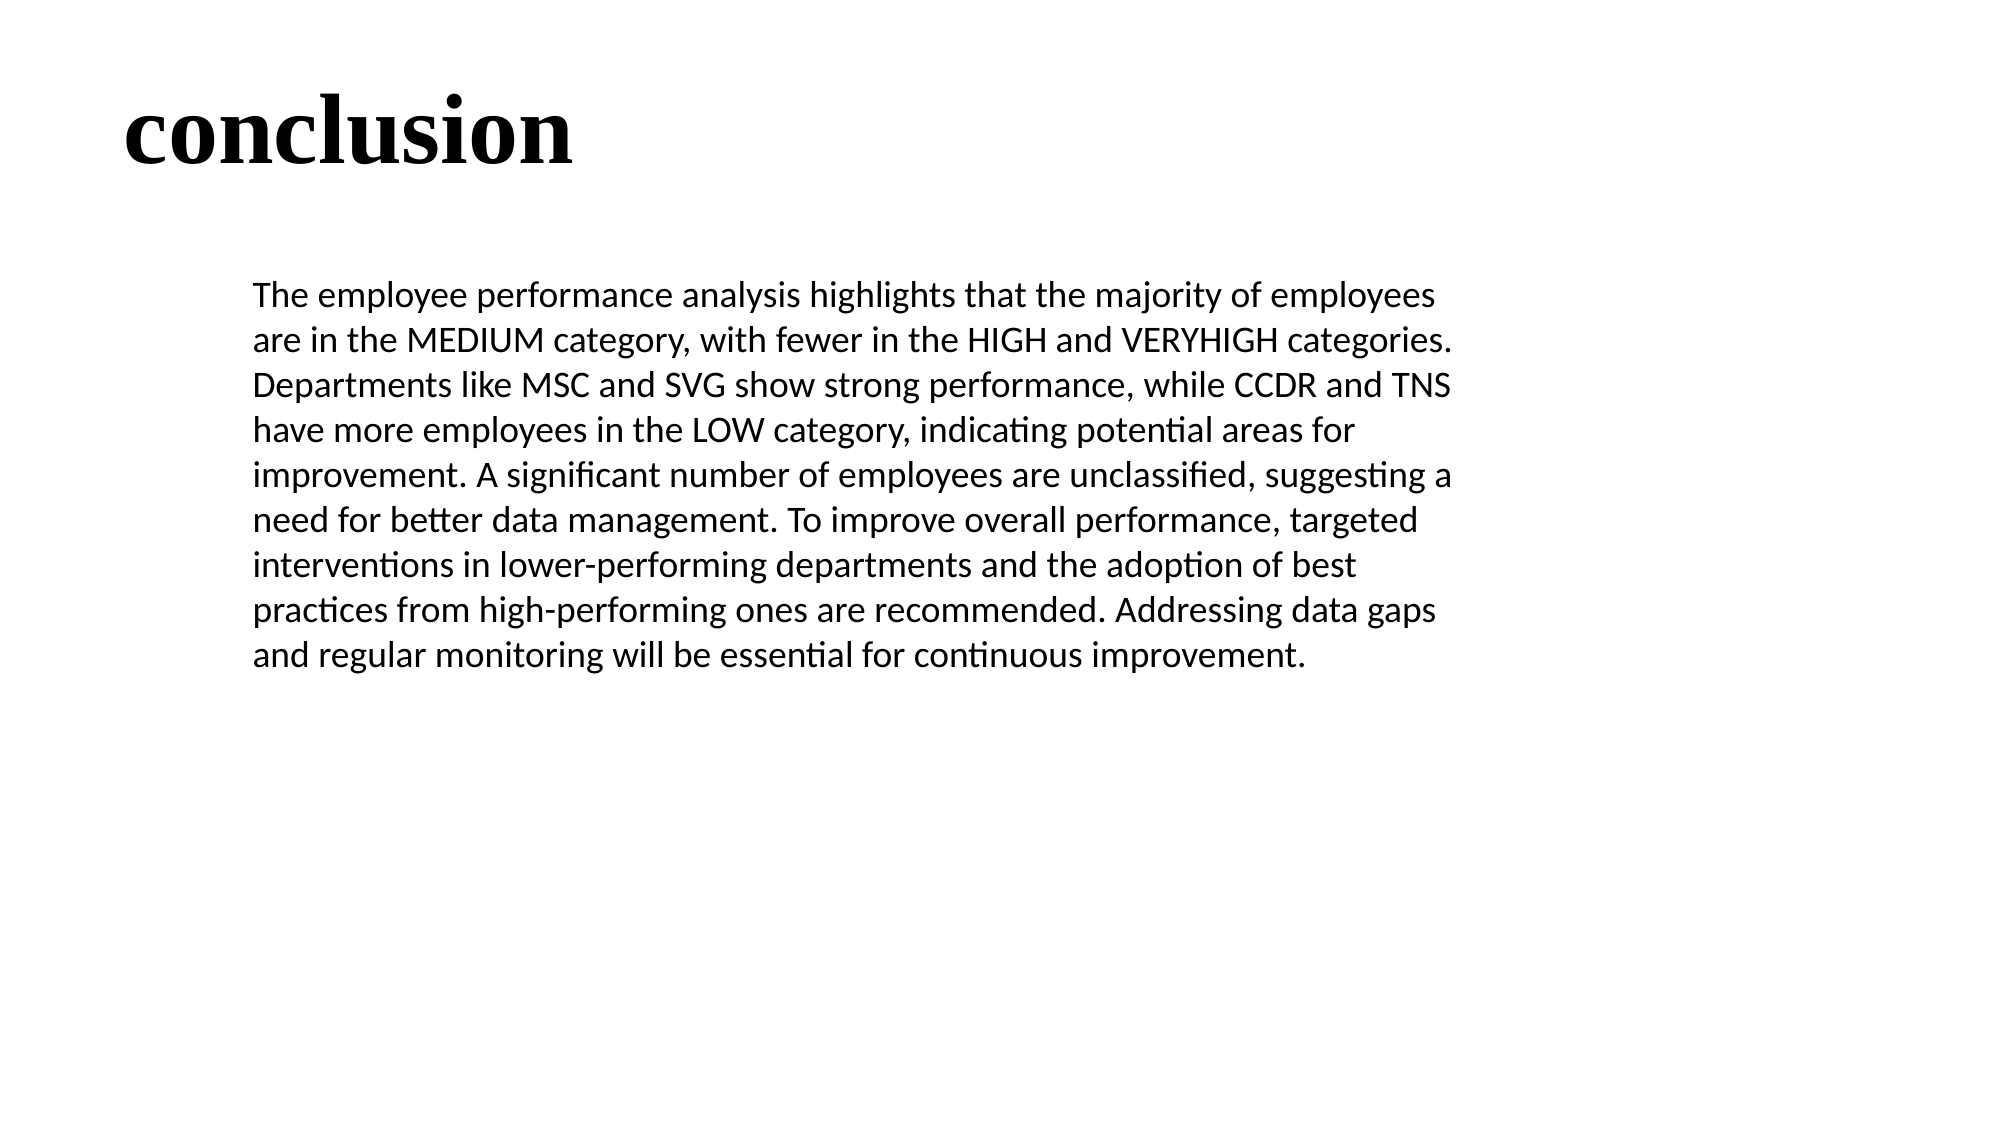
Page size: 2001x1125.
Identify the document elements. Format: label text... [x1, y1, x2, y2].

title conclusion [123, 63, 1877, 188]
text_box The employee performance analysis highlights that the majority of employees are in the MEDIUM category, with fewer in the HIGH and VERYHIGH categories. Departments like MSC and SVG show strong performance, while CCDR and TNS have more employees in the LOW category, indicating potential areas for improvement. A significant number of employees are unclassified, suggesting a need for better data management. To improve overall performance, targeted interventions in lower-performing departments and the adoption of best practices from high-performing ones are recommended. Addressing data gaps and regular monitoring will be essential for continuous improvement. [238, 262, 1500, 683]
